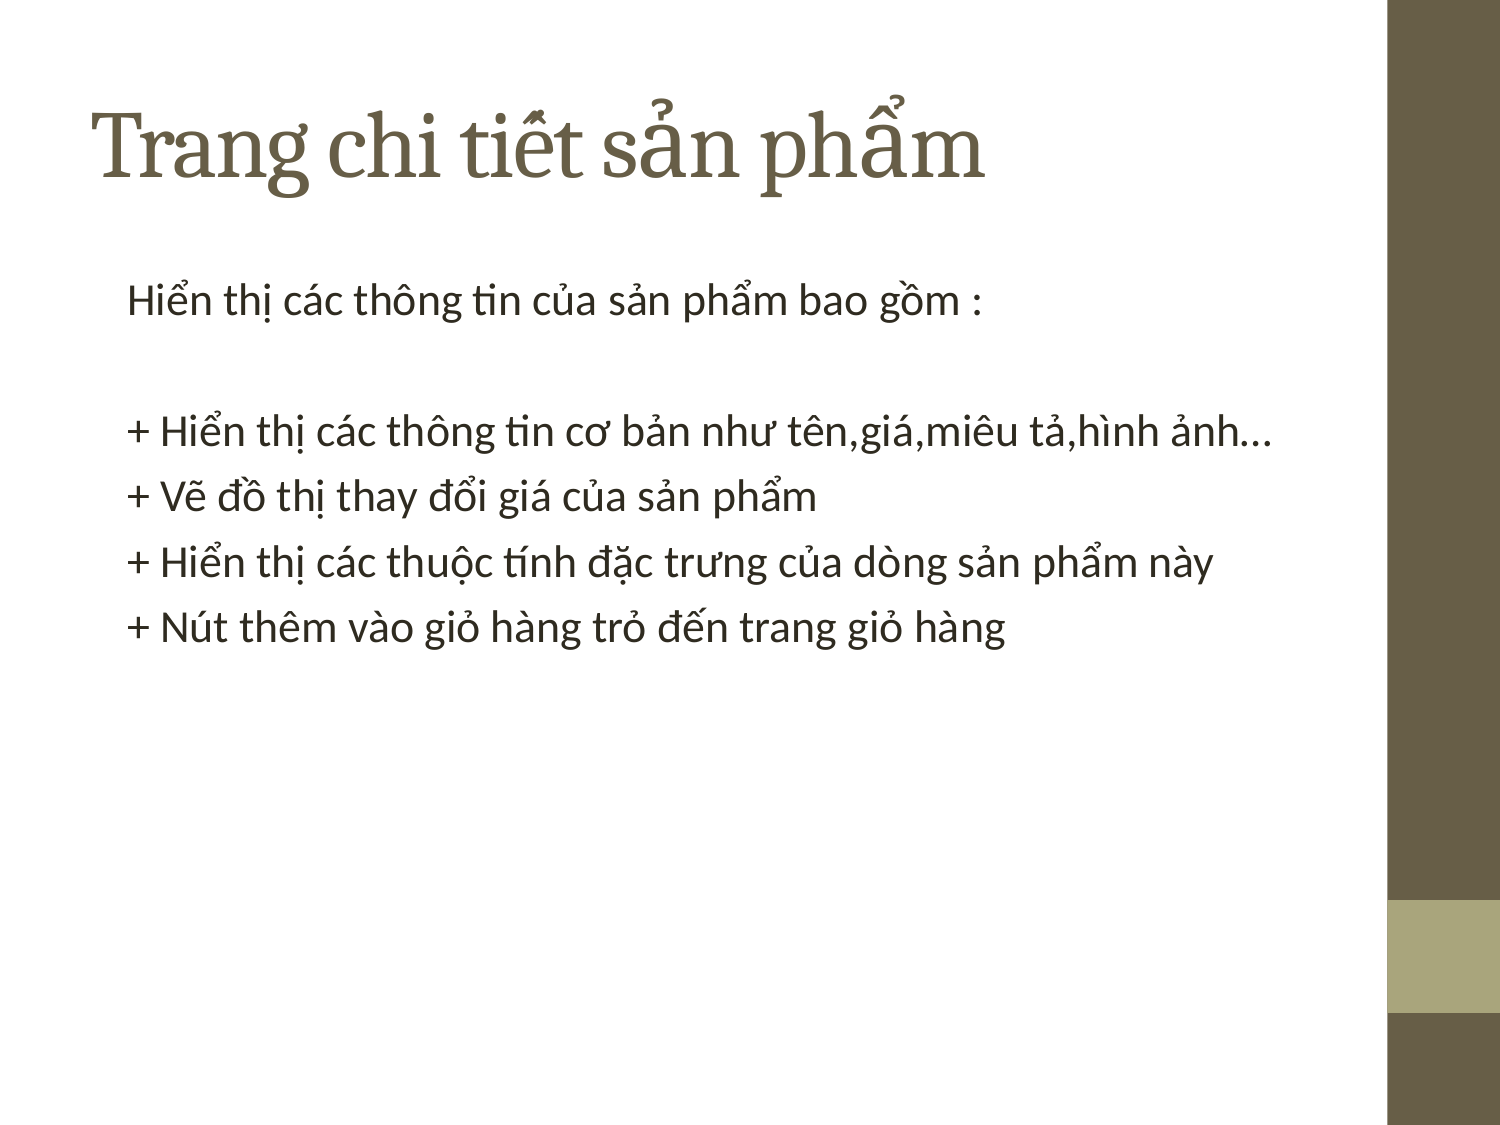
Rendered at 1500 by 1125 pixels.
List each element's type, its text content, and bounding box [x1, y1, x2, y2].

title Trang chi tiết sản phẩm [75, 45, 1326, 233]
list Hiển thị các thông tin của sản phẩm bao gồm : + Hiển thị các thông tin cơ bản như tên,giá,miêu tả,hình ảnh… + Vẽ đồ thị thay đổi giá của sản phẩm + Hiển thị các thuộc tính đặc trưng của dòng sản phẩm này + Nút thêm vào giỏ hàng trỏ đến trang giỏ hàng [75, 262, 1326, 1051]
